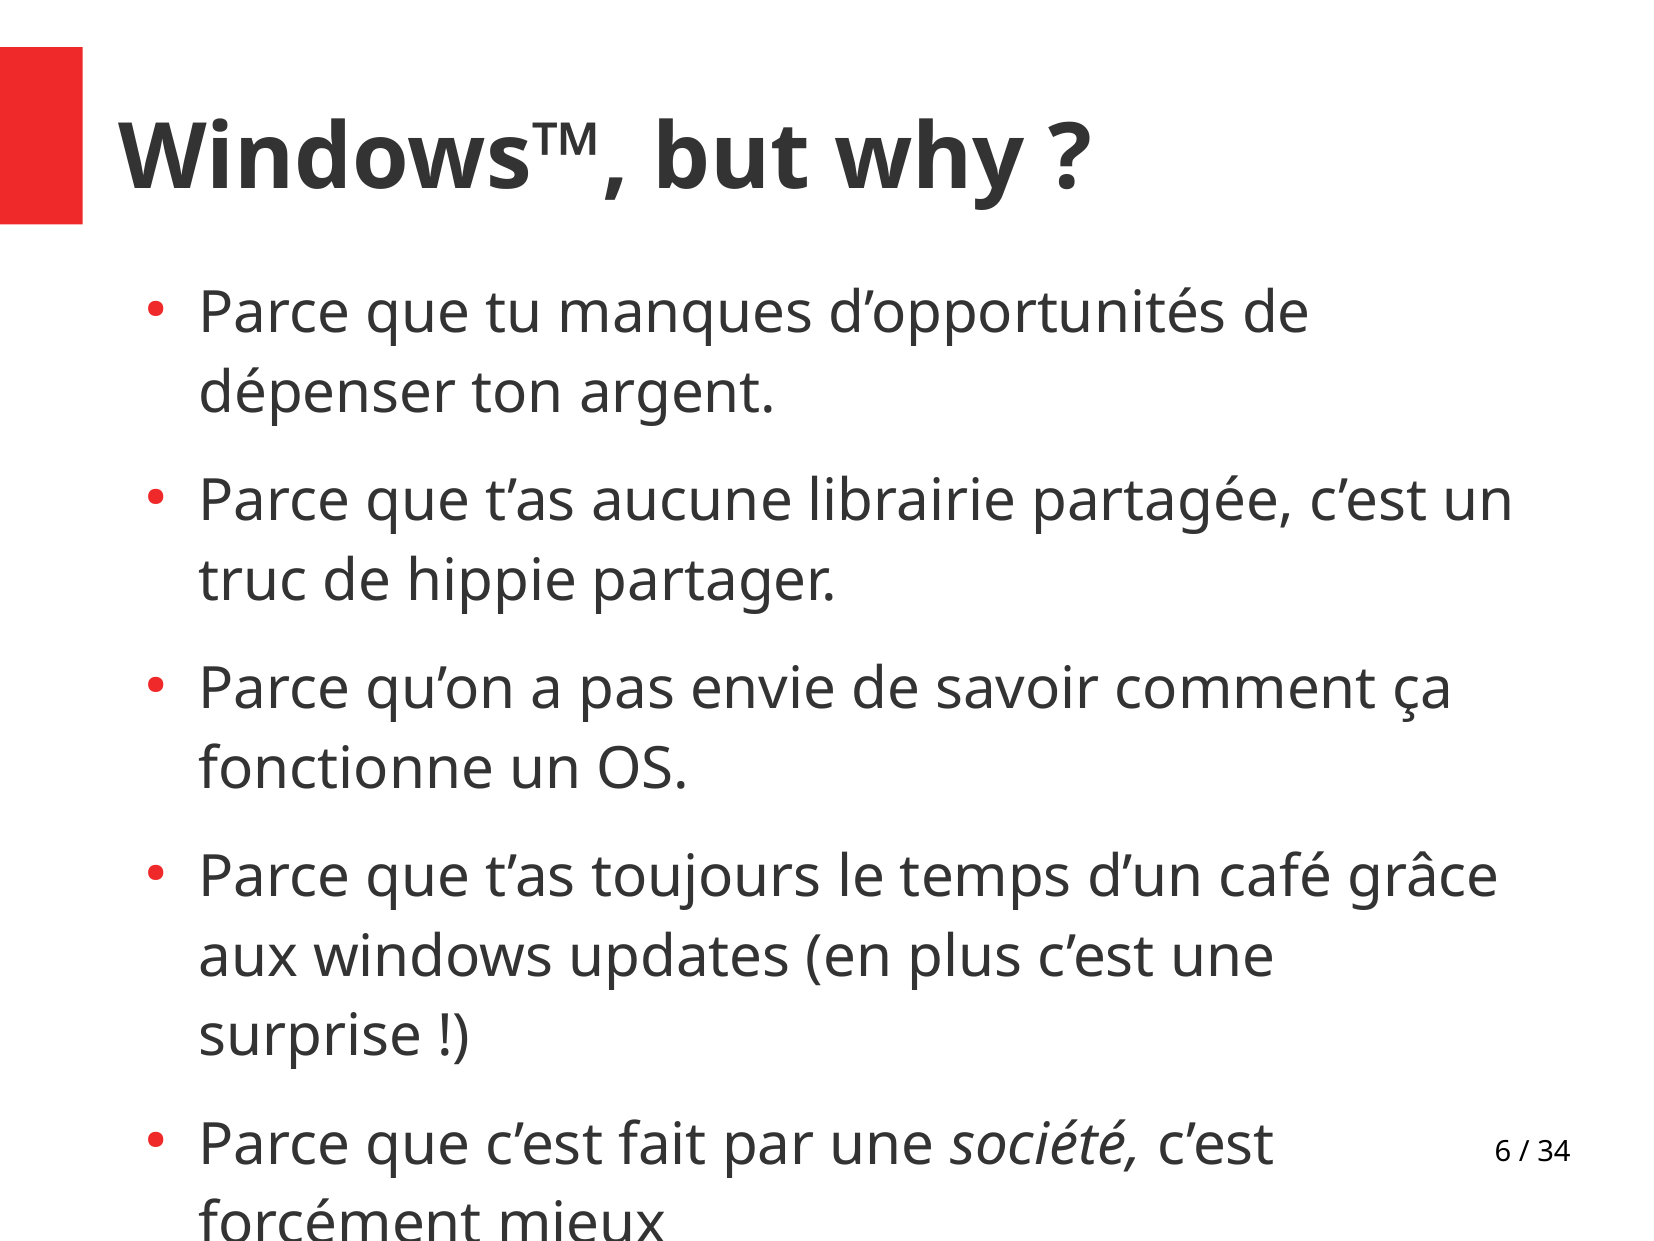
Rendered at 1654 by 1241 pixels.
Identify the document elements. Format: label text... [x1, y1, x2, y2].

list Parce que tu manques d’opportunités de dépenser ton argent. Parce que t’as aucune librairie partagée, c’est un truc de hippie partager. Parce qu’on a pas envie de savoir comment ça fonctionne un OS. Parce que t’as toujours le temps d’un café grâce aux windows updates (en plus c’est une surprise !) Parce que c’est fait par une société, c’est forcément mieux [127, 270, 1546, 991]
title Windows™, but why ? [118, 49, 1571, 257]
